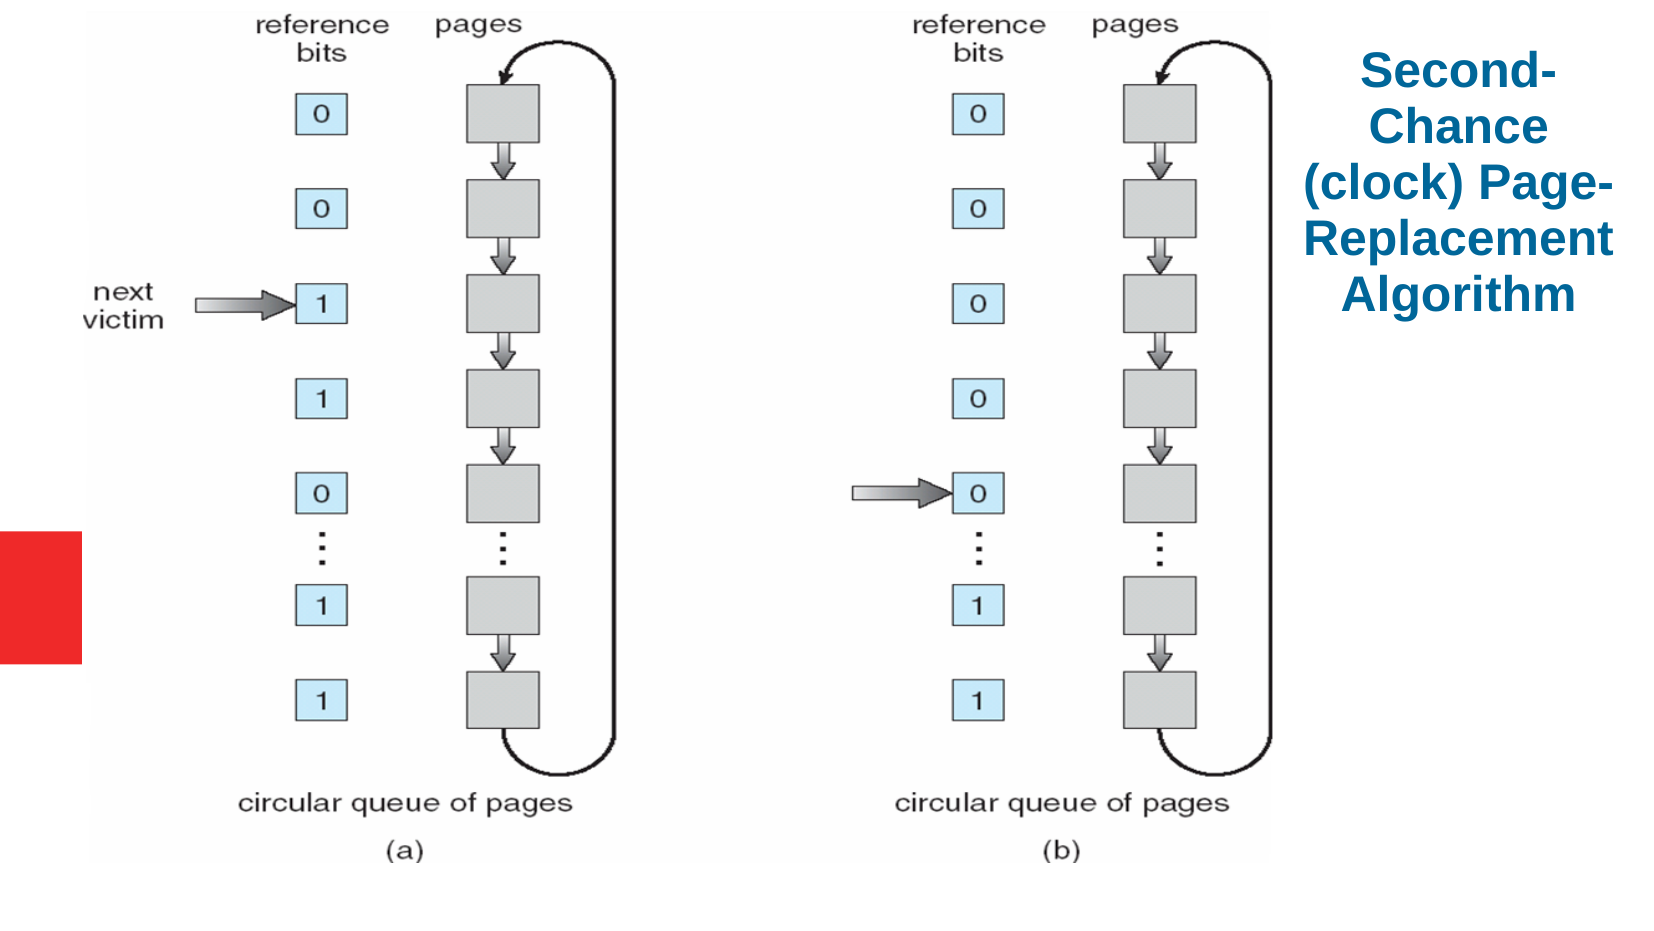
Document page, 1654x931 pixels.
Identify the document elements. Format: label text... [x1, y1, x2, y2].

picture [82, 11, 1275, 863]
text_box Second-Chance (clock) Page-Replacement Algorithm [1275, 35, 1642, 626]
